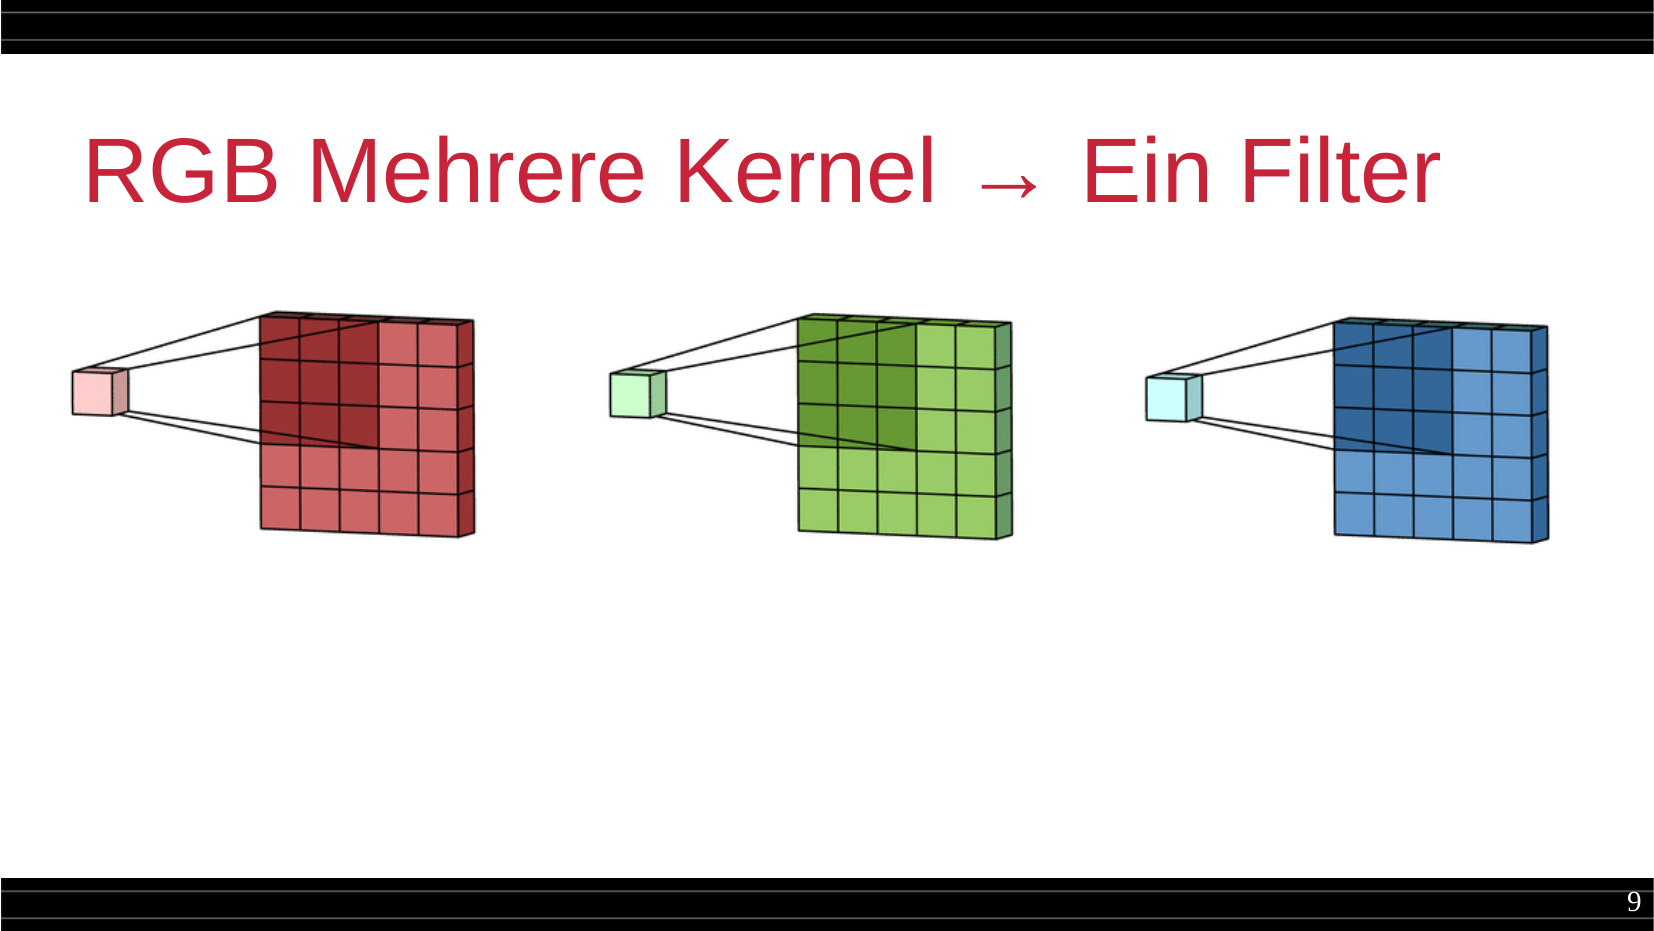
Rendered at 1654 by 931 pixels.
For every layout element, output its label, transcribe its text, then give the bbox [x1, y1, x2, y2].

picture [1, 878, 1654, 931]
picture [1, 0, 1654, 54]
title RGB Mehrere Kernel → Ein Filter [82, 92, 1571, 249]
picture [11, 258, 1654, 871]
